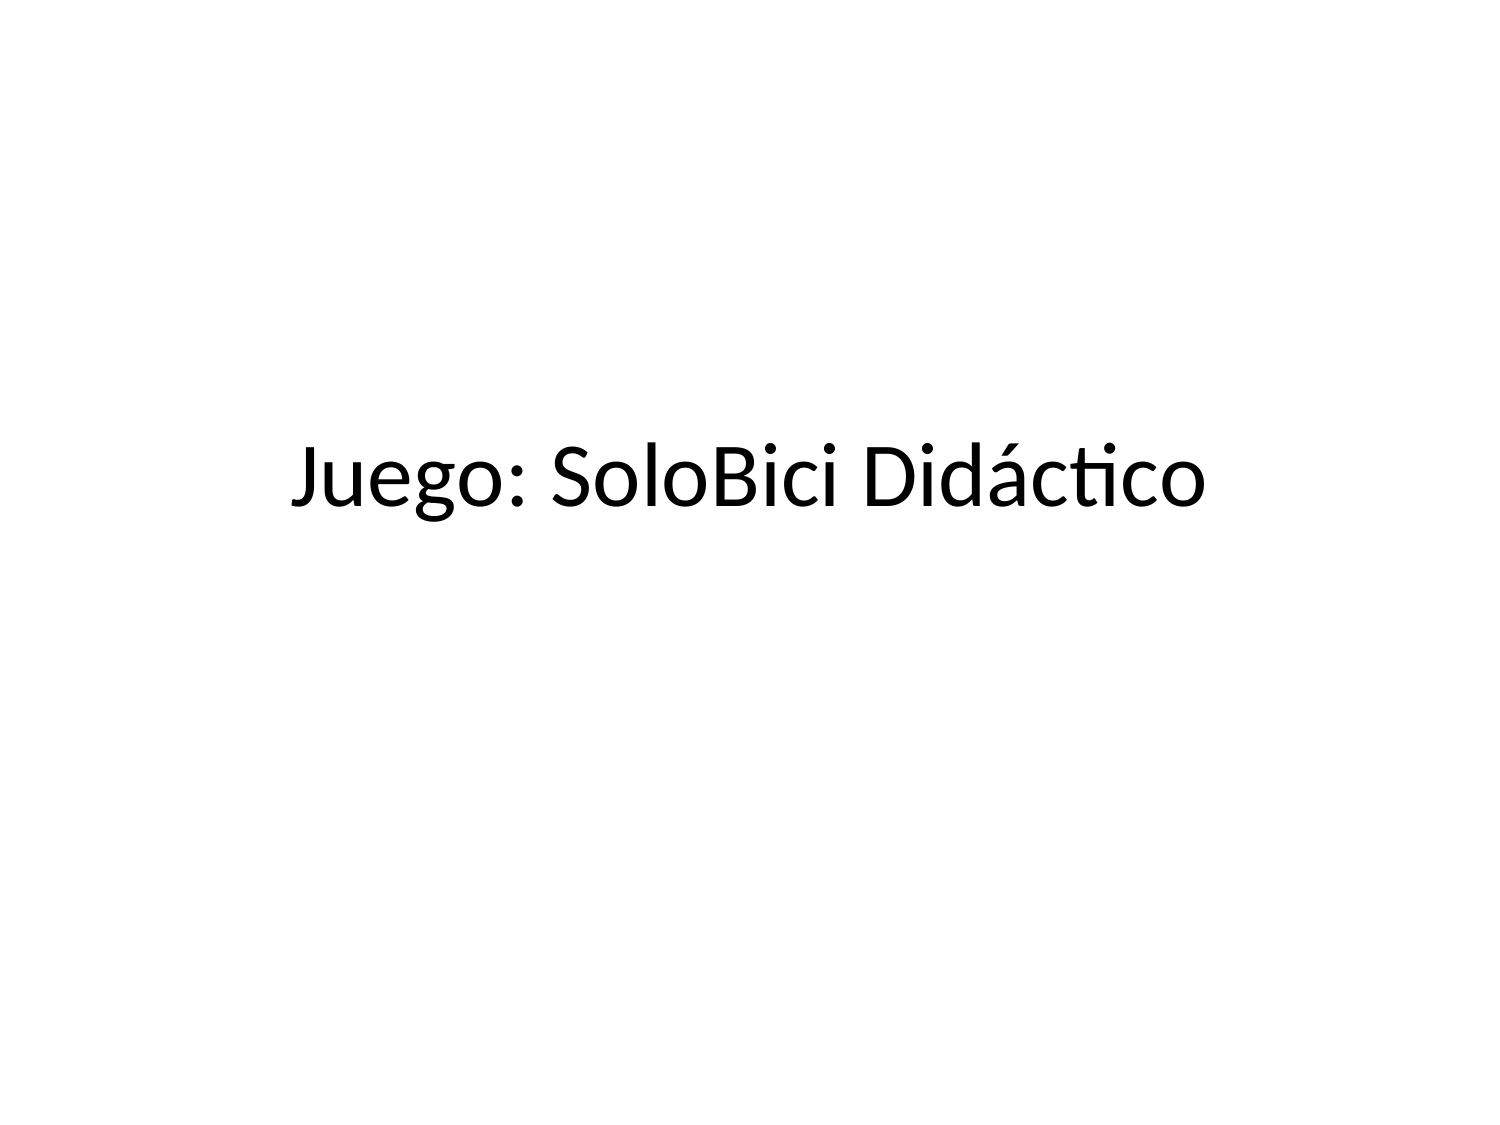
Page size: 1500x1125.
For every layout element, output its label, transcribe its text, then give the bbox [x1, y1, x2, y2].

title Juego: SoloBici Didáctico [112, 349, 1388, 591]
